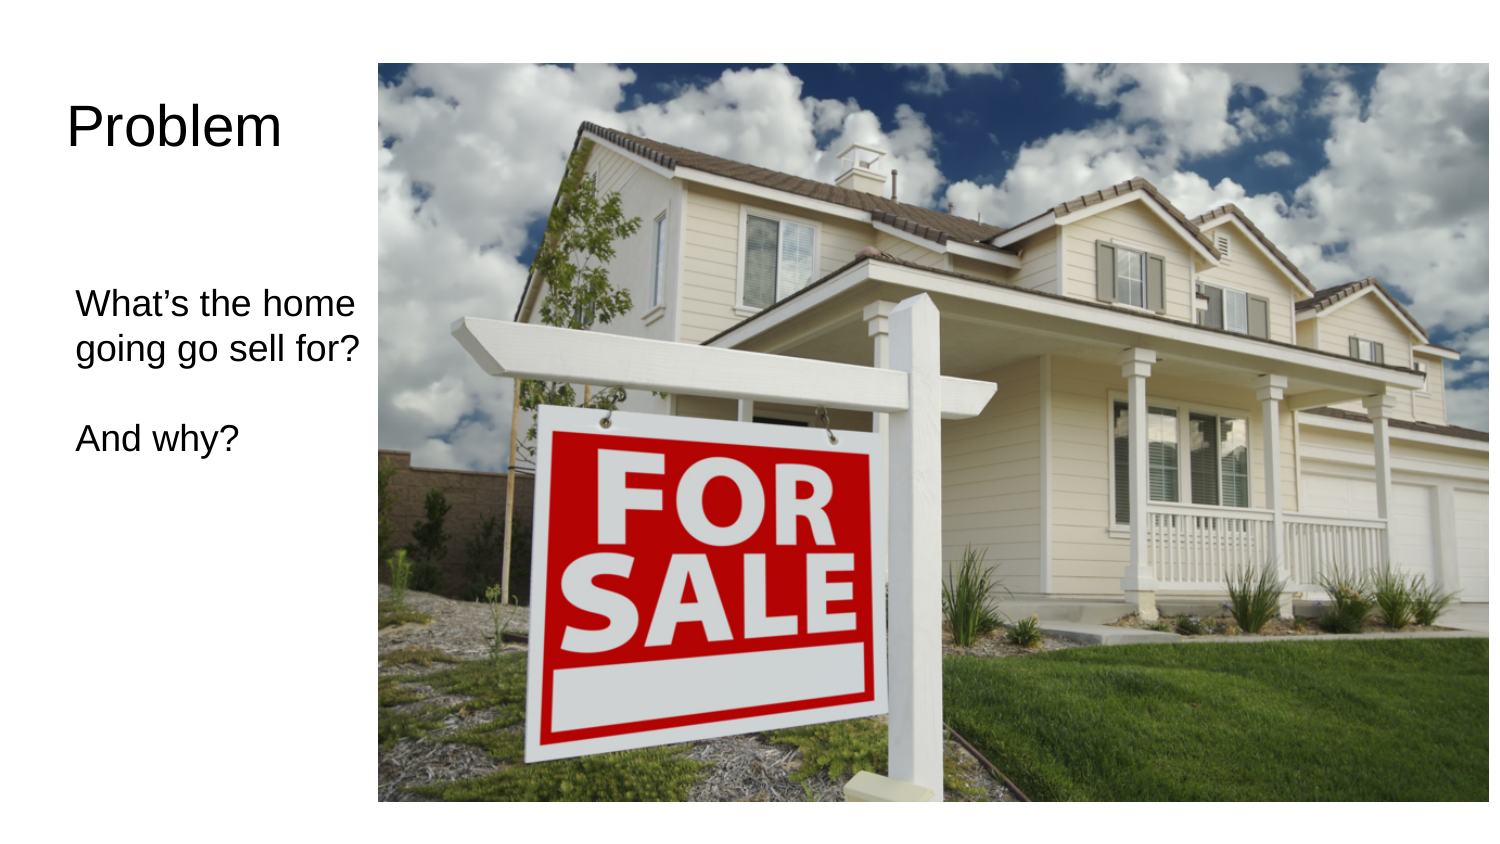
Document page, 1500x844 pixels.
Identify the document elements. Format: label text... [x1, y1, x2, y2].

picture [378, 63, 1489, 802]
text_box What’s the home going go sell for? And why? [60, 264, 449, 580]
title Problem [51, 72, 378, 167]
